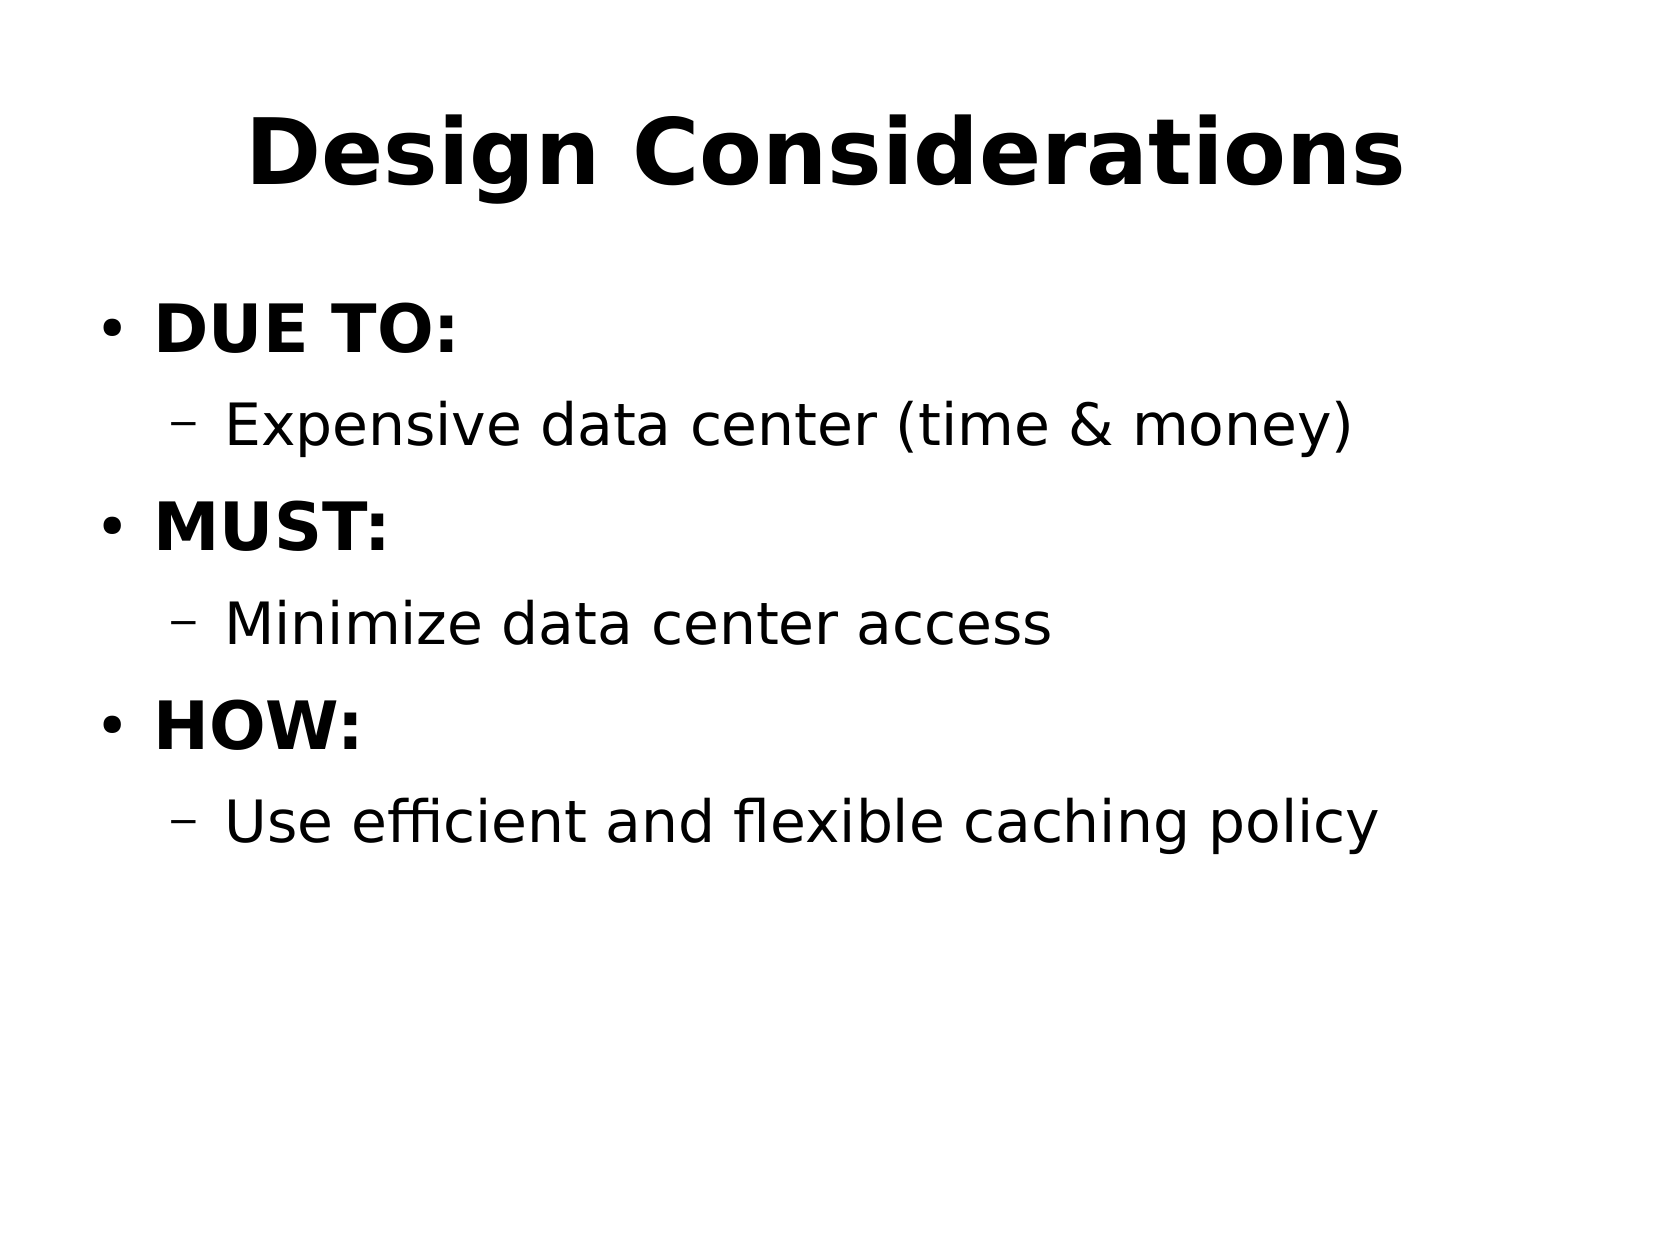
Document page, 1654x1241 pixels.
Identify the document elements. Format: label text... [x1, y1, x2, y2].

title Design Considerations [82, 49, 1571, 257]
list DUE TO: Expensive data center (time & money) MUST: Minimize data center access HOW: Use efficient and flexible caching policy [82, 290, 1571, 1010]
